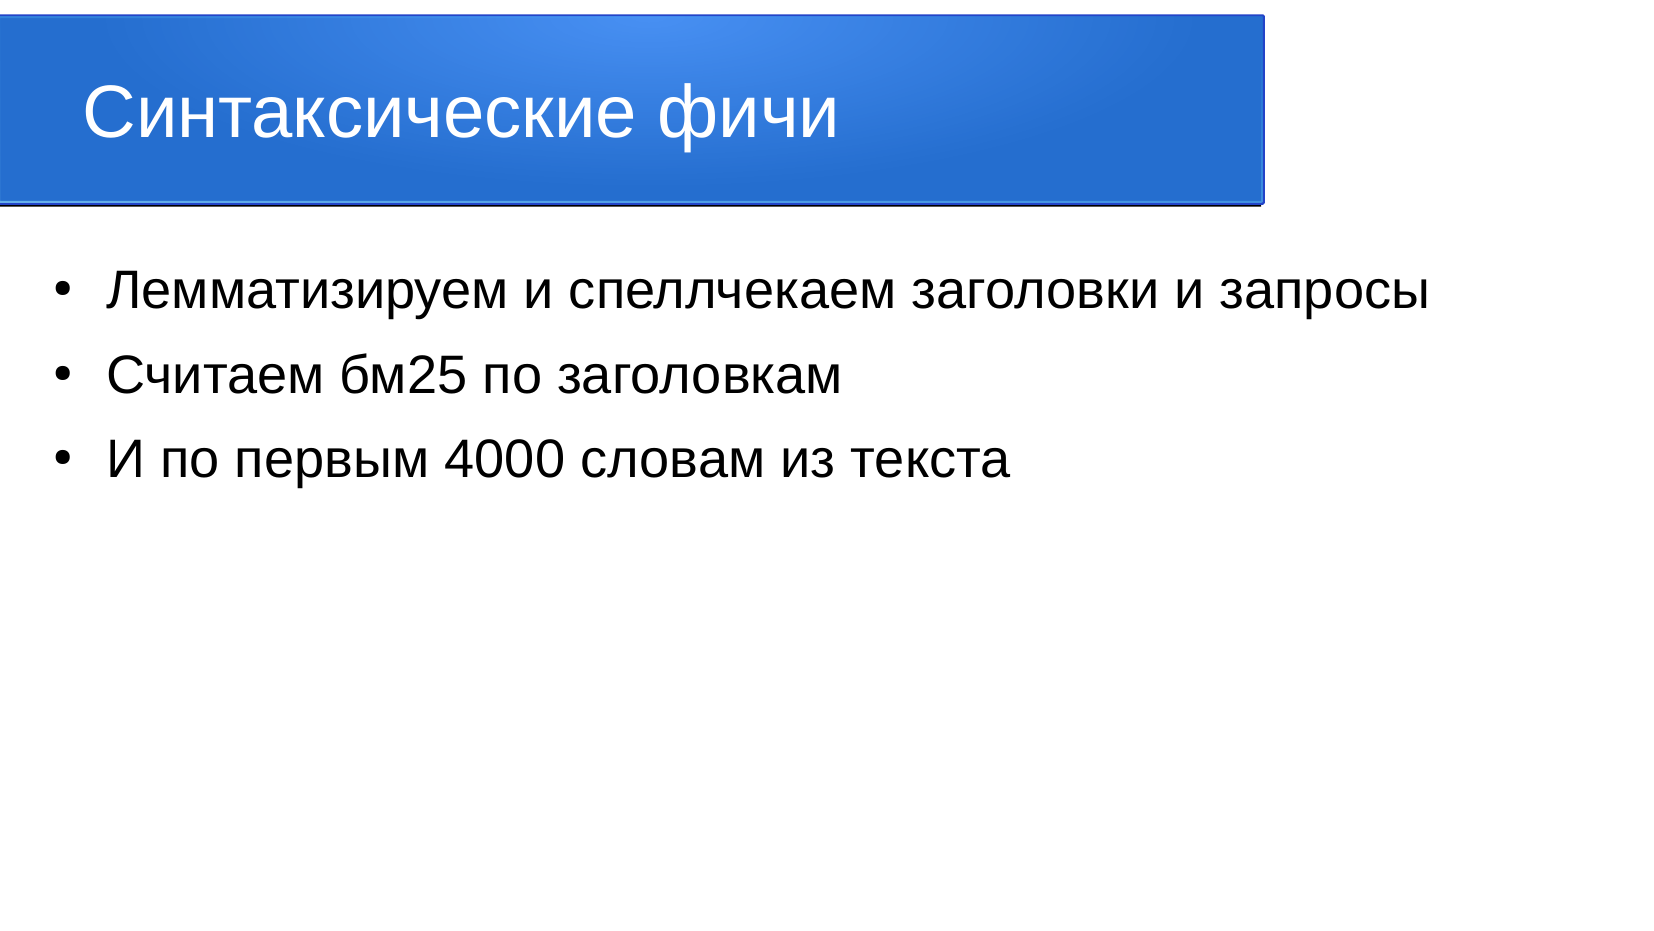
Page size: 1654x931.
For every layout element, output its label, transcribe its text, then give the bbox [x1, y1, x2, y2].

title Cинтаксические фичи [82, 35, 1235, 189]
list Лемматизируем и спеллчекаем заголовки и запросы Считаем бм25 по заголовкам И по первым 4000 словам из текста [35, 259, 1524, 800]
